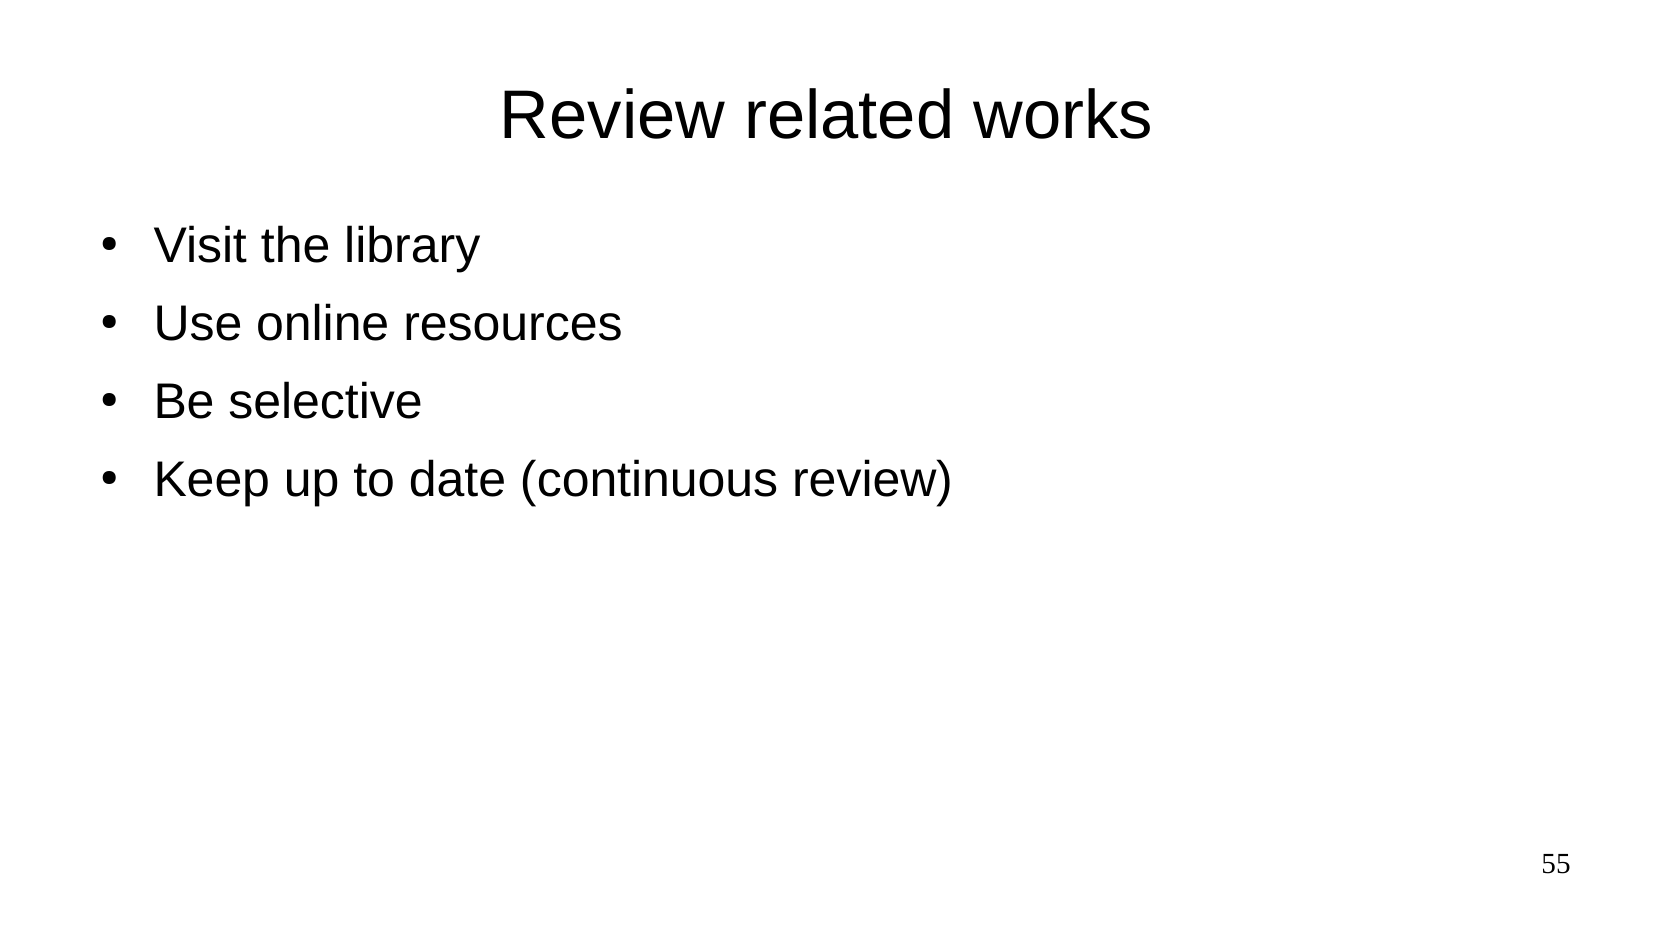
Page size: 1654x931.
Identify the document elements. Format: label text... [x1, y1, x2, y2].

list Visit the library Use online resources Be selective Keep up to date (continuous review) [82, 217, 1571, 758]
title Review related works [82, 37, 1571, 193]
